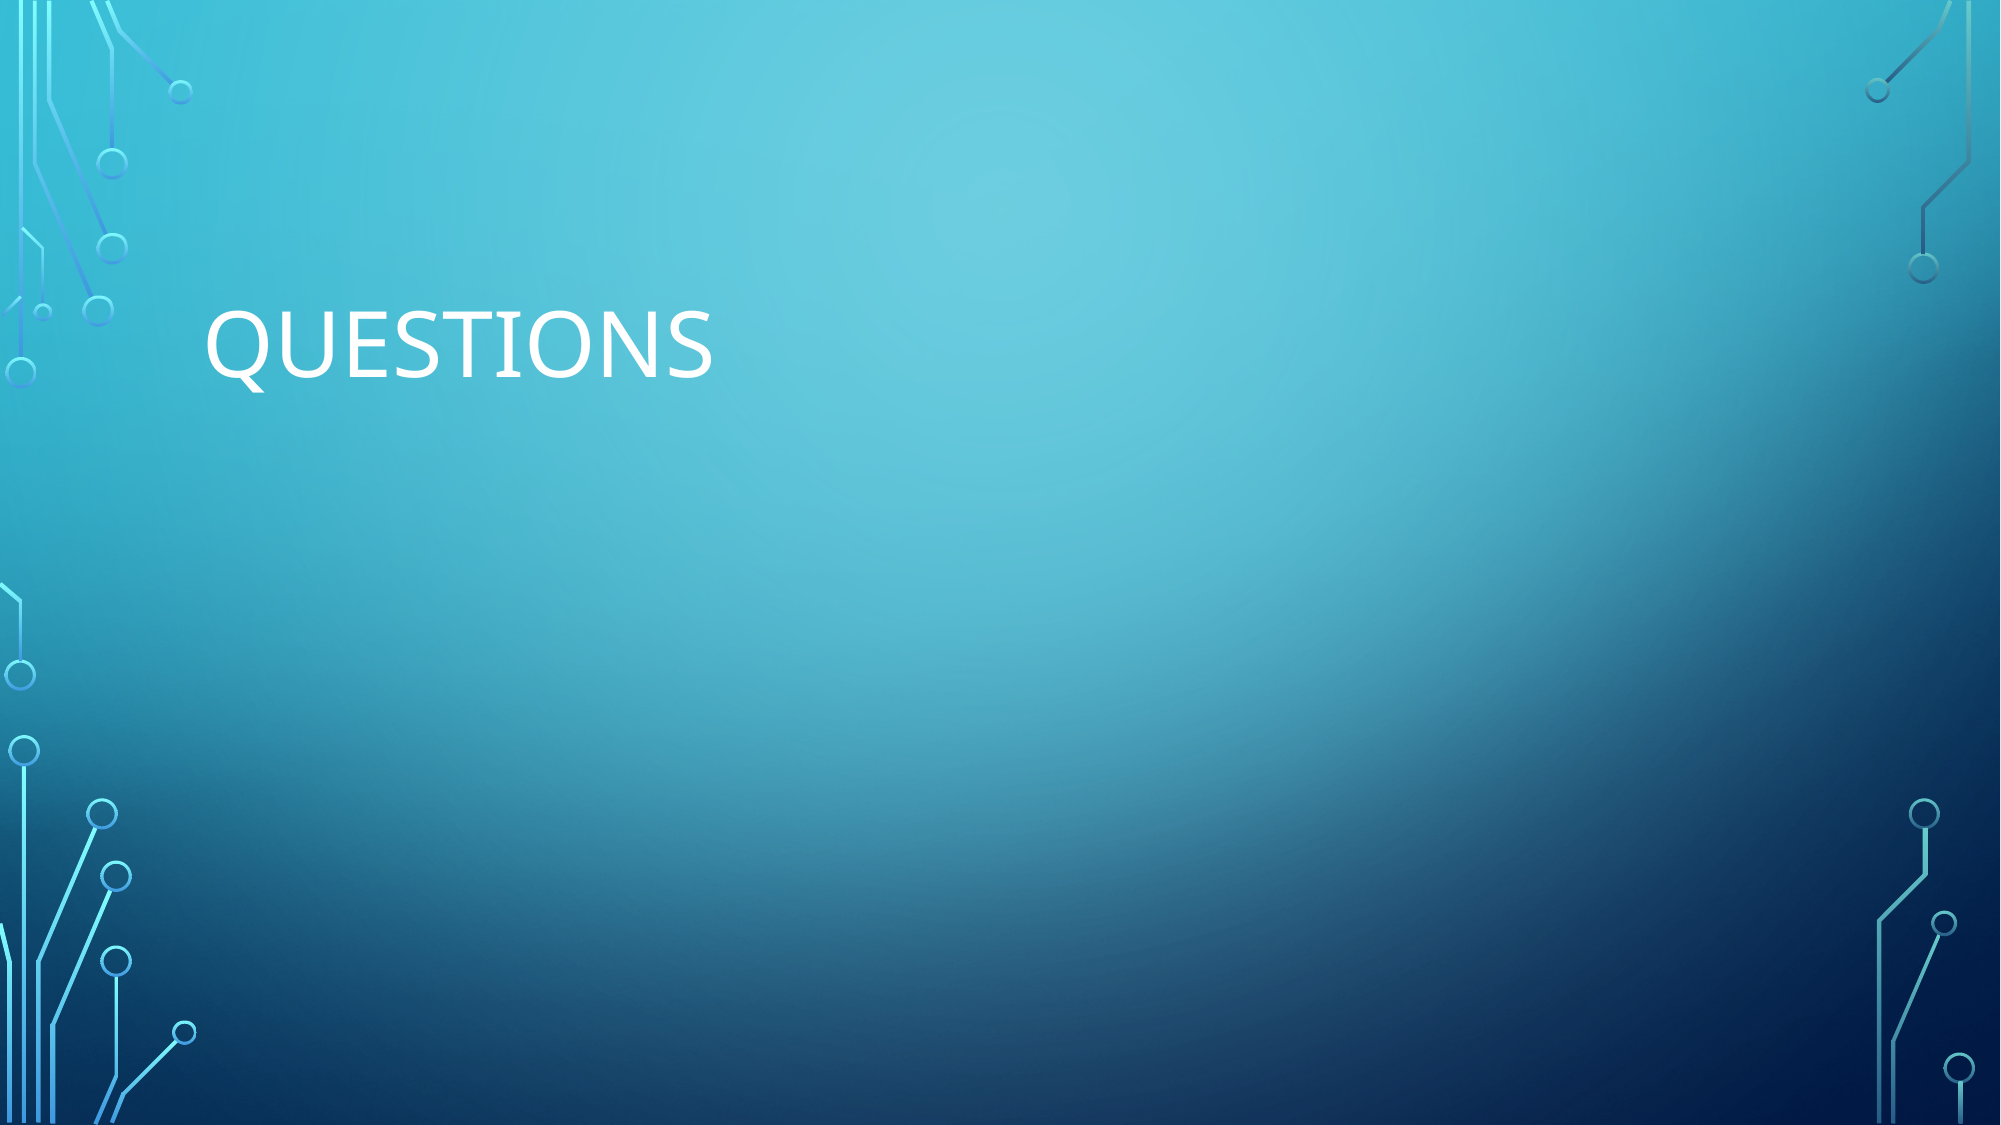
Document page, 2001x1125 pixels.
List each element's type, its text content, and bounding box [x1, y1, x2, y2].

title Questions [187, 226, 1813, 470]
